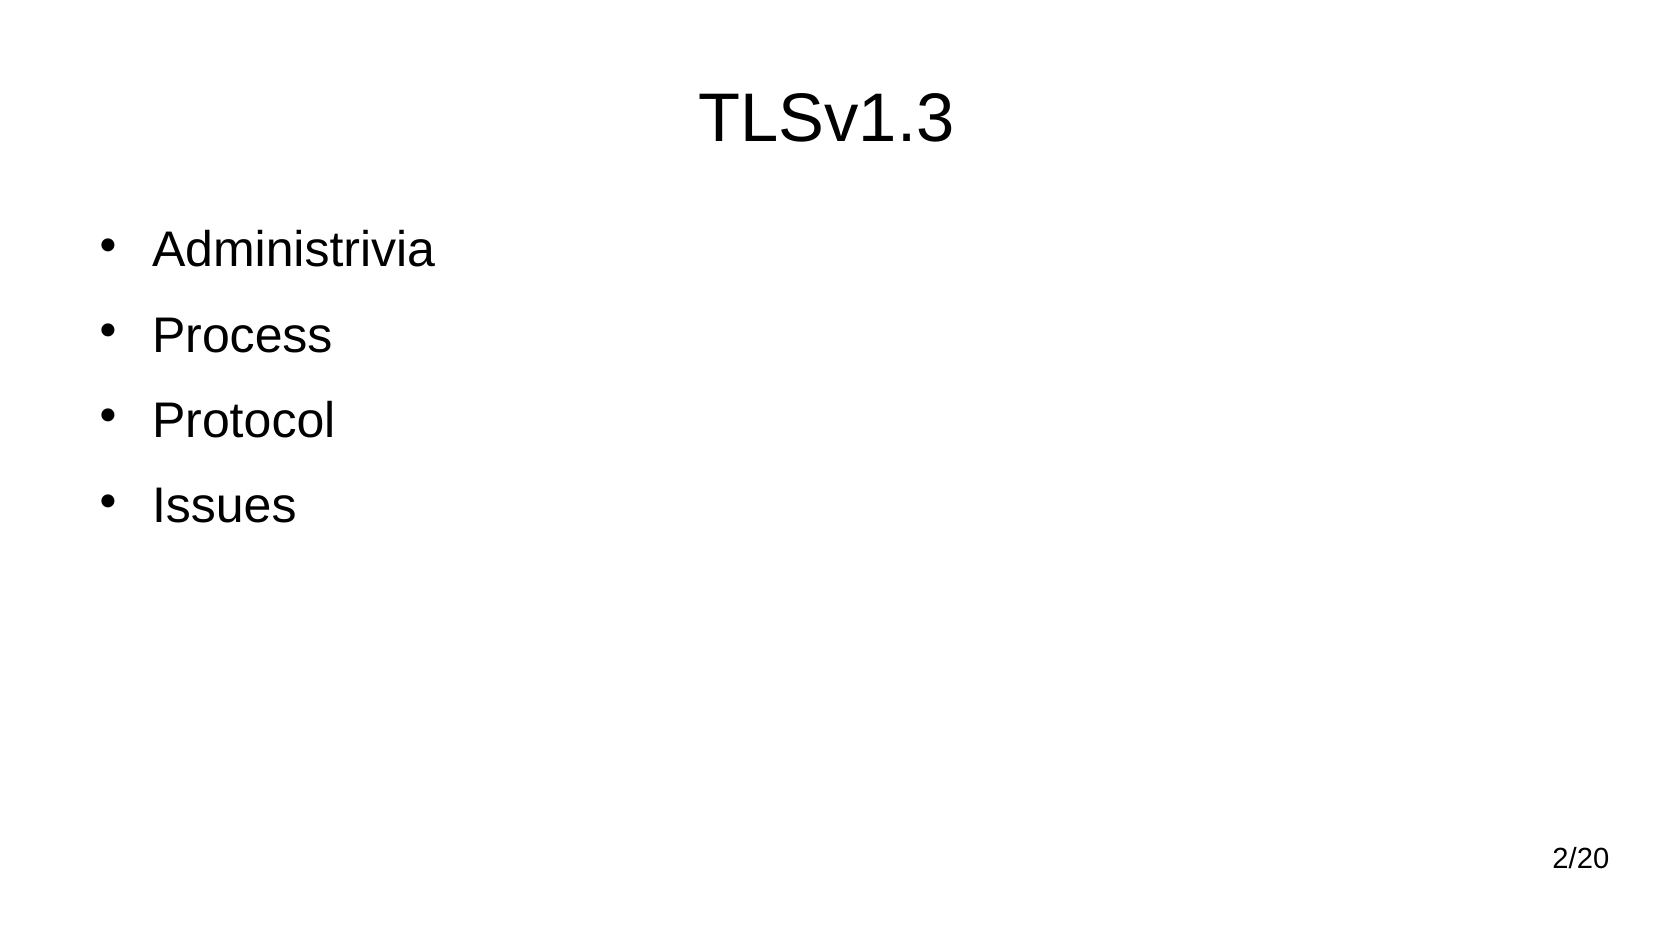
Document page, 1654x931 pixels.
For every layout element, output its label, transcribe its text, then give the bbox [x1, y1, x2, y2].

title TLSv1.3 [82, 37, 1571, 193]
list Administrivia Process Protocol Issues [82, 217, 1571, 758]
